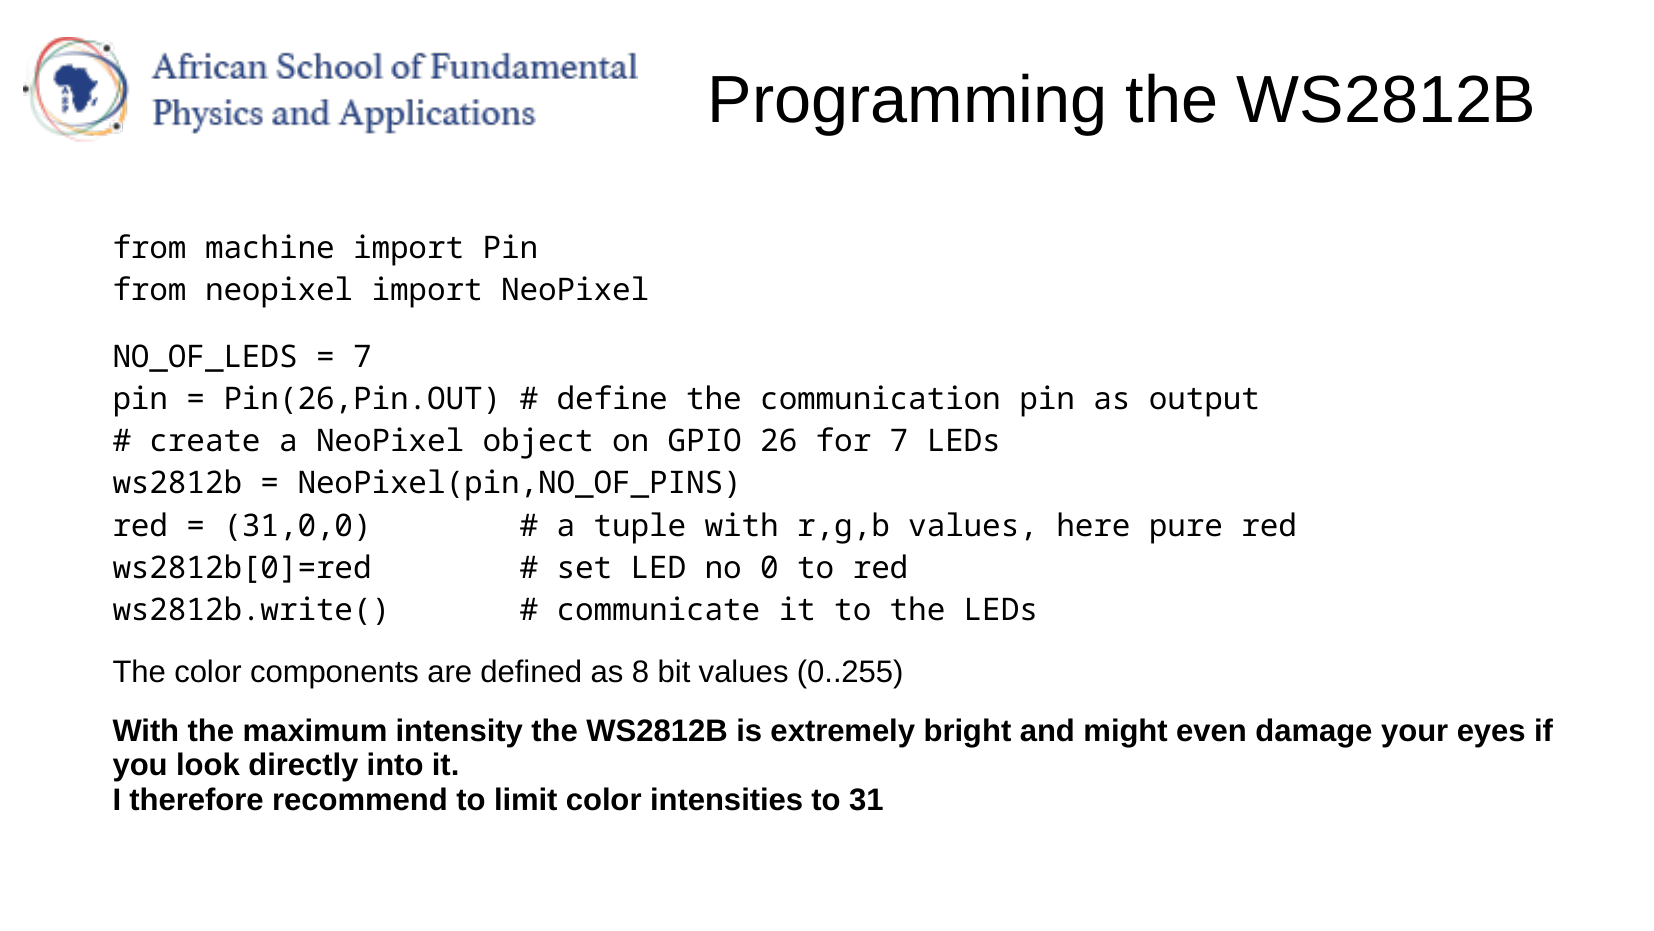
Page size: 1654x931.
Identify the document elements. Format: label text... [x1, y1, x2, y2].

title Programming the WS2812B [635, 21, 1610, 177]
list from machine import Pin from neopixel import NeoPixel NO_OF_LEDS = 7 pin = Pin(26,Pin.OUT) # define the communication pin as output # create a NeoPixel object on GPIO 26 for 7 LEDs ws2812b = NeoPixel(pin,NO_OF_PINS) red = (31,0,0) # a tuple with r,g,b values, here pure red ws2812b[0]=red # set LED no 0 to red ws2812b.write() # communicate it to the LEDs The color components are defined as 8 bit values (0..255) With the maximum intensity the WS2812B is extremely bright and might even damage your eyes if you look directly into it. I therefore recommend to limit color intensities to 31 [112, 225, 1601, 826]
picture [23, 37, 635, 142]
